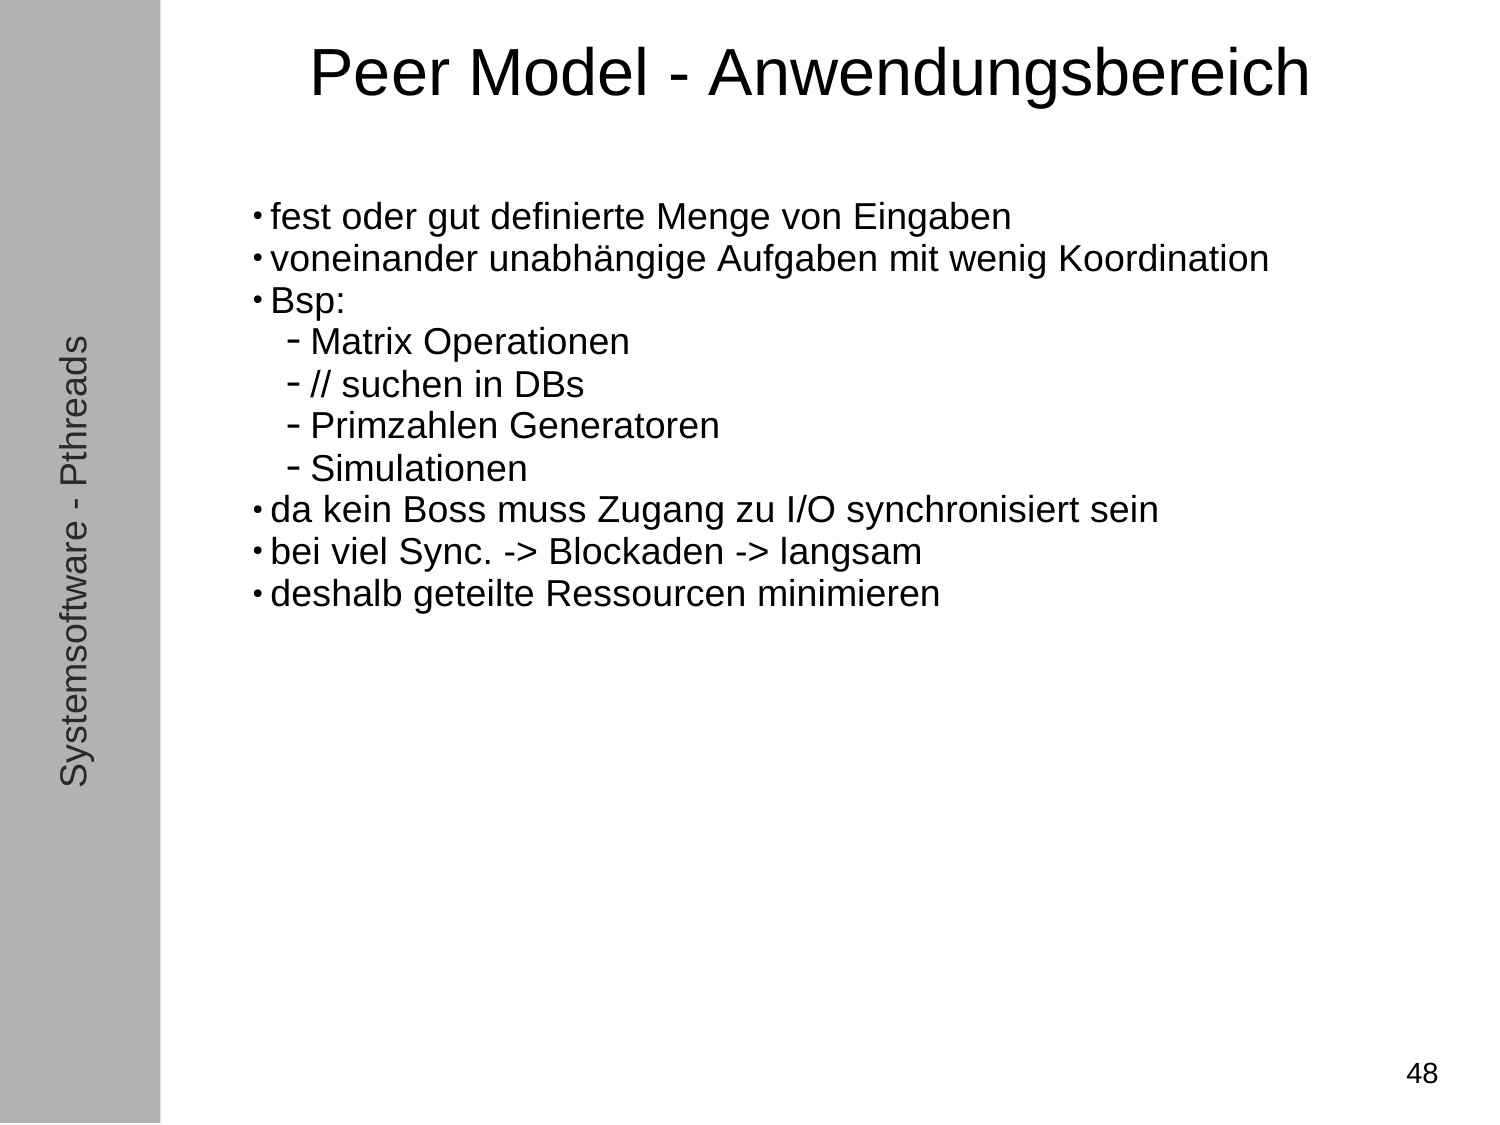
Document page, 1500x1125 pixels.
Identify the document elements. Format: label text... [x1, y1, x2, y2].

text_box <number> [1406, 1057, 1500, 1106]
text_box Peer Model - Anwendungsbereich [237, 27, 1385, 123]
text_box [0, 0, 160, 1123]
text_box Systemsoftware - Pthreads [47, 1, 121, 1124]
text_box fest oder gut definierte Menge von Eingaben voneinander unabhängige Aufgaben mit wenig Koordination Bsp: Matrix Operationen // suchen in DBs Primzahlen Generatoren Simulationen da kein Boss muss Zugang zu I/O synchronisiert sein bei viel Sync. -> Blockaden -> langsam deshalb geteilte Ressourcen minimieren [237, 187, 1448, 918]
